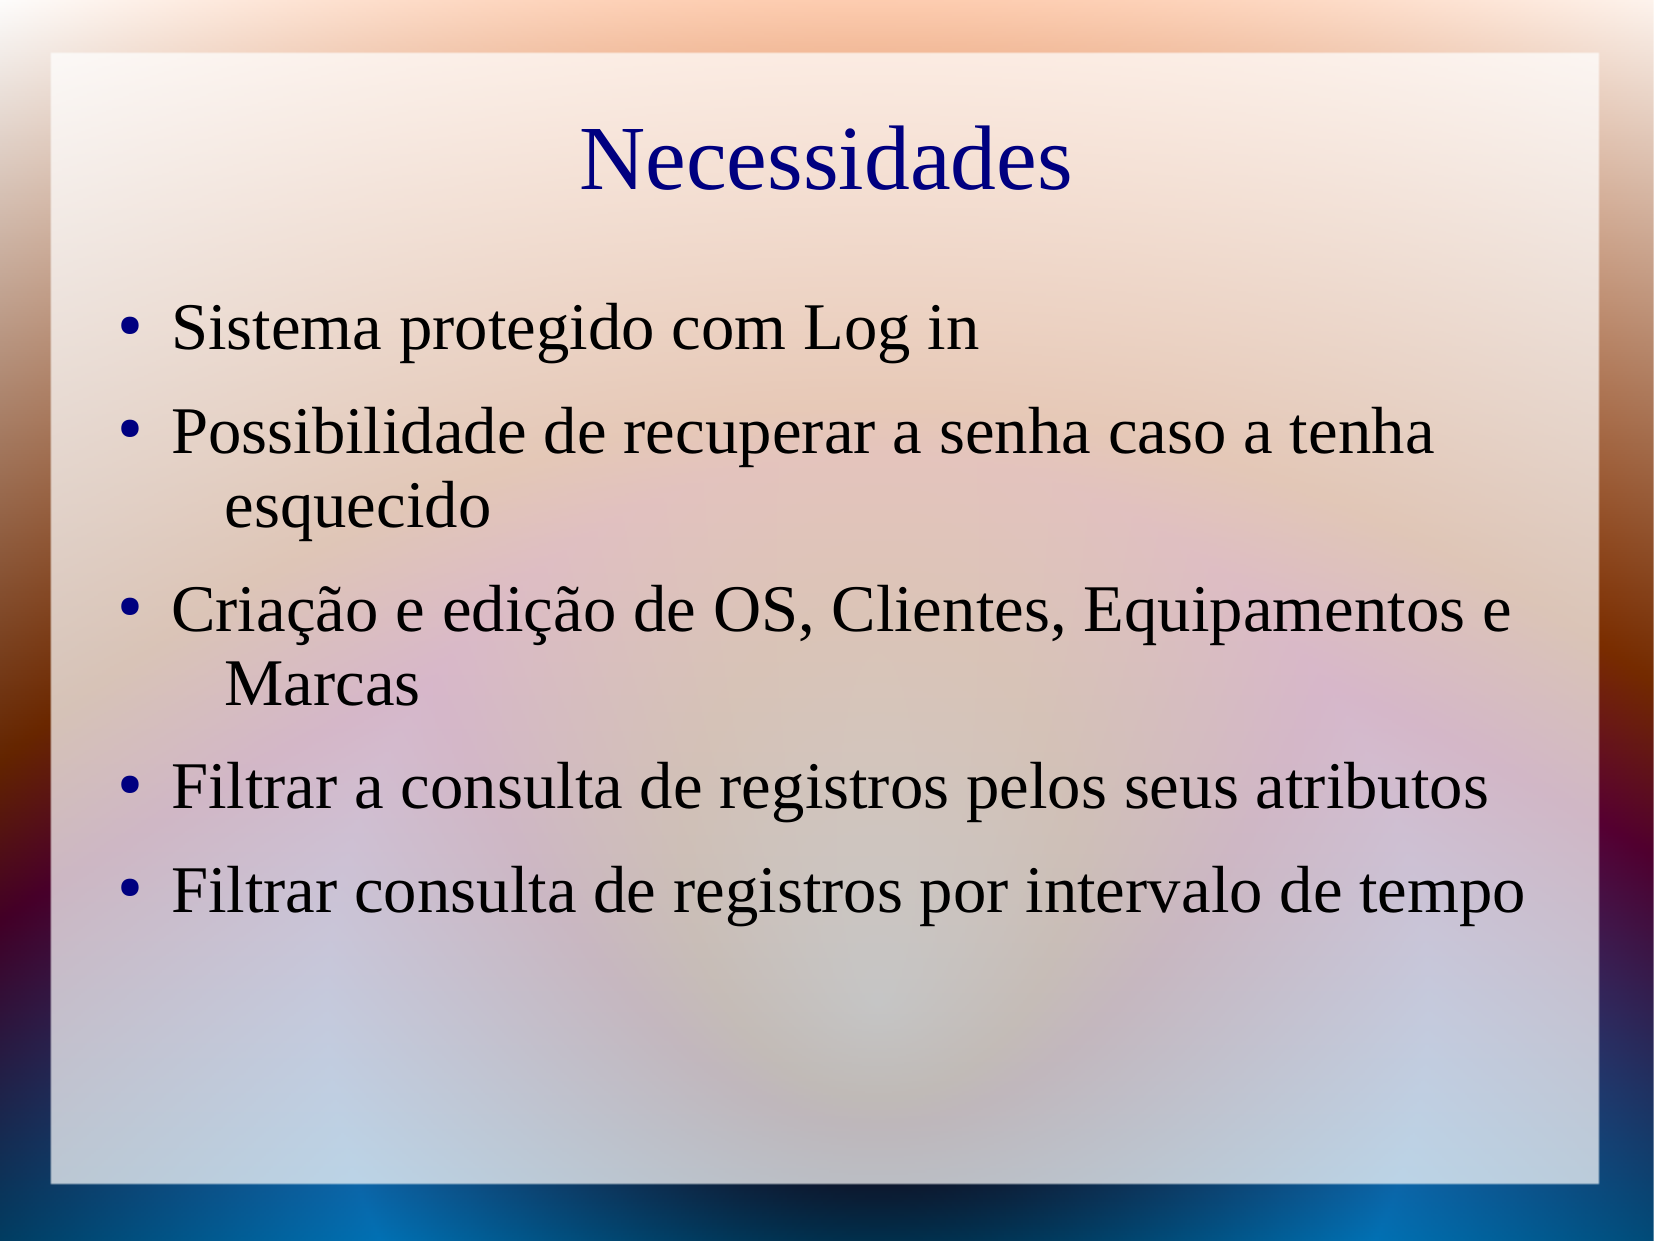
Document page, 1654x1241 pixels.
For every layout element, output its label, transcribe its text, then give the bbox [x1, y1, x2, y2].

picture [0, 0, 1654, 1241]
title Necessidades [82, 55, 1571, 263]
list Sistema protegido com Log in Possibilidade de recuperar a senha caso a tenha esquecido Criação e edição de OS, Clientes, Equipamentos e Marcas Filtrar a consulta de registros pelos seus atributos Filtrar consulta de registros por intervalo de tempo [82, 290, 1571, 1010]
